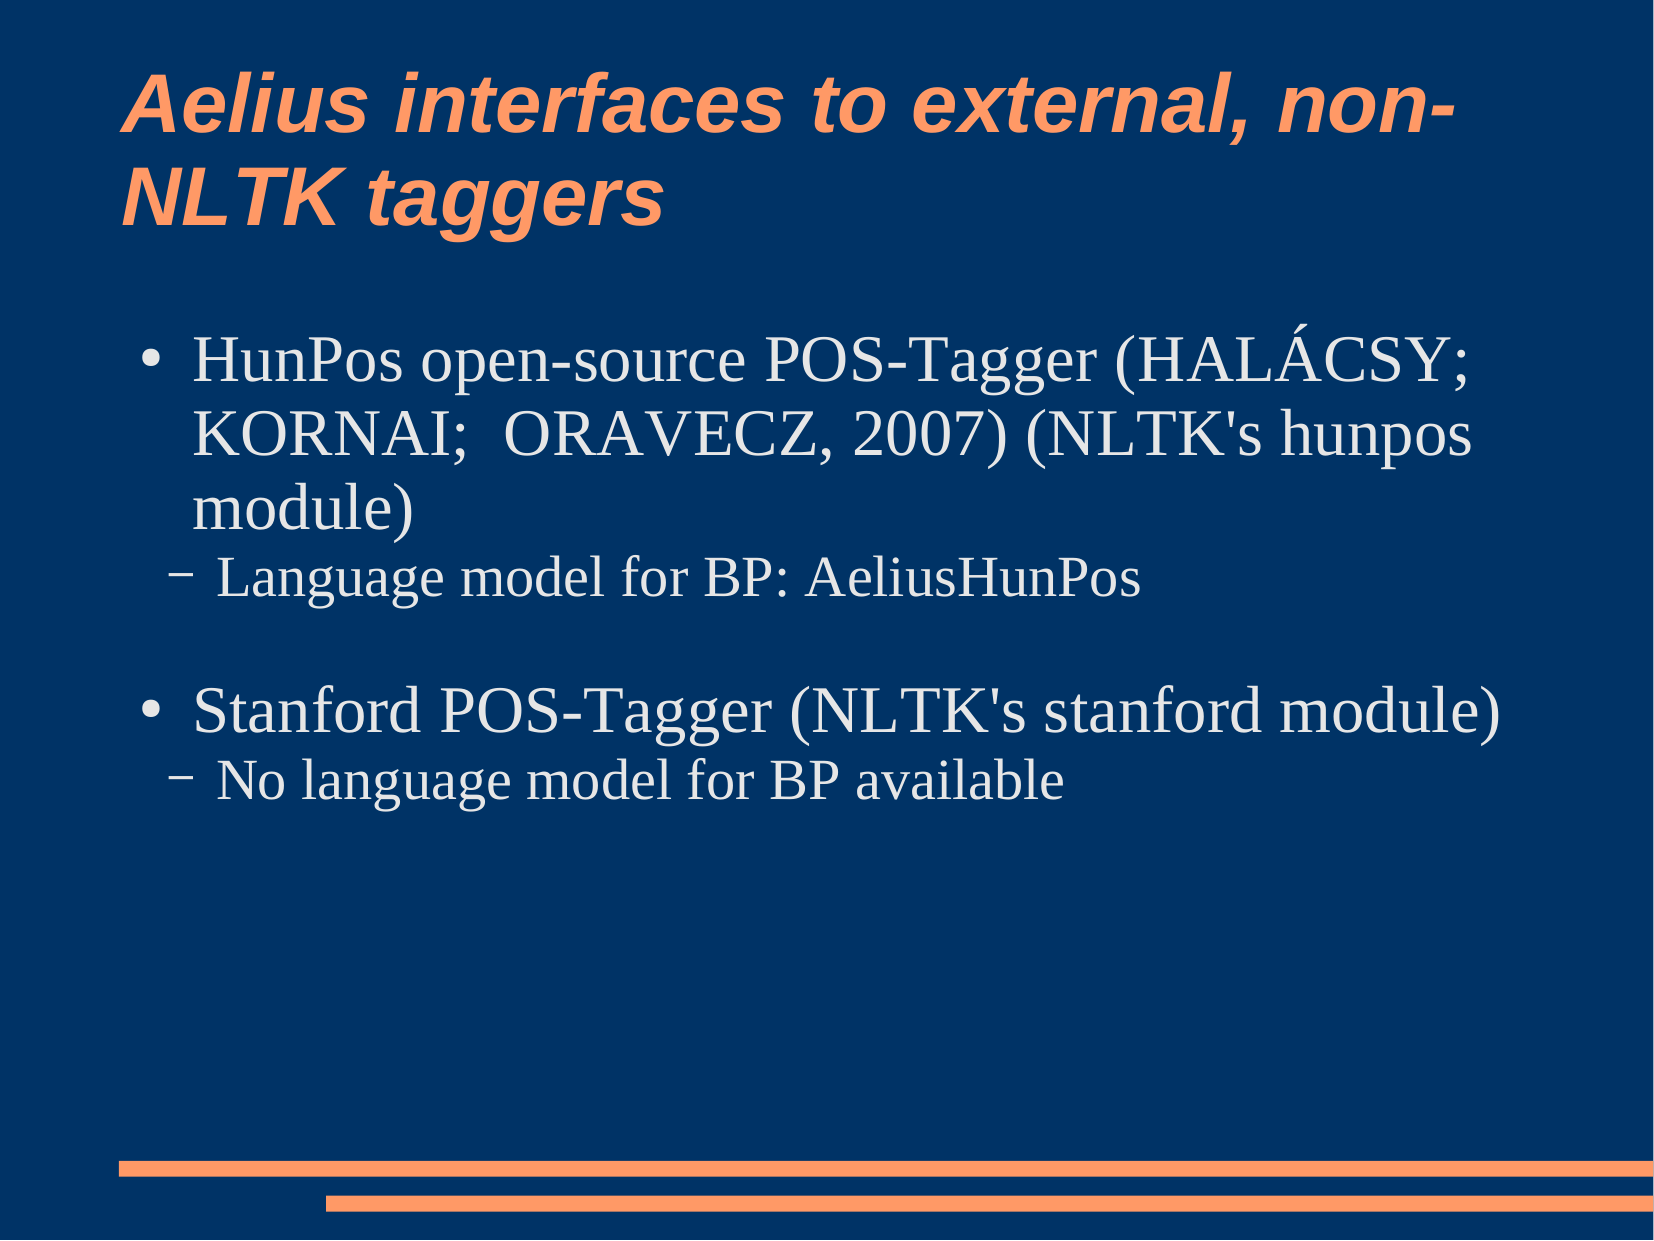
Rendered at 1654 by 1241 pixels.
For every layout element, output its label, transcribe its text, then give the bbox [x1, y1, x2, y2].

title Aelius interfaces to external, non-NLTK taggers [121, 46, 1534, 254]
list HunPos open-source POS-Tagger (HALÁCSY; KORNAI; ORAVECZ, 2007) (NLTK's hunpos module) Language model for BP: AeliusHunPos Stanford POS-Tagger (NLTK's stanford module) No language model for BP available [121, 322, 1561, 1132]
